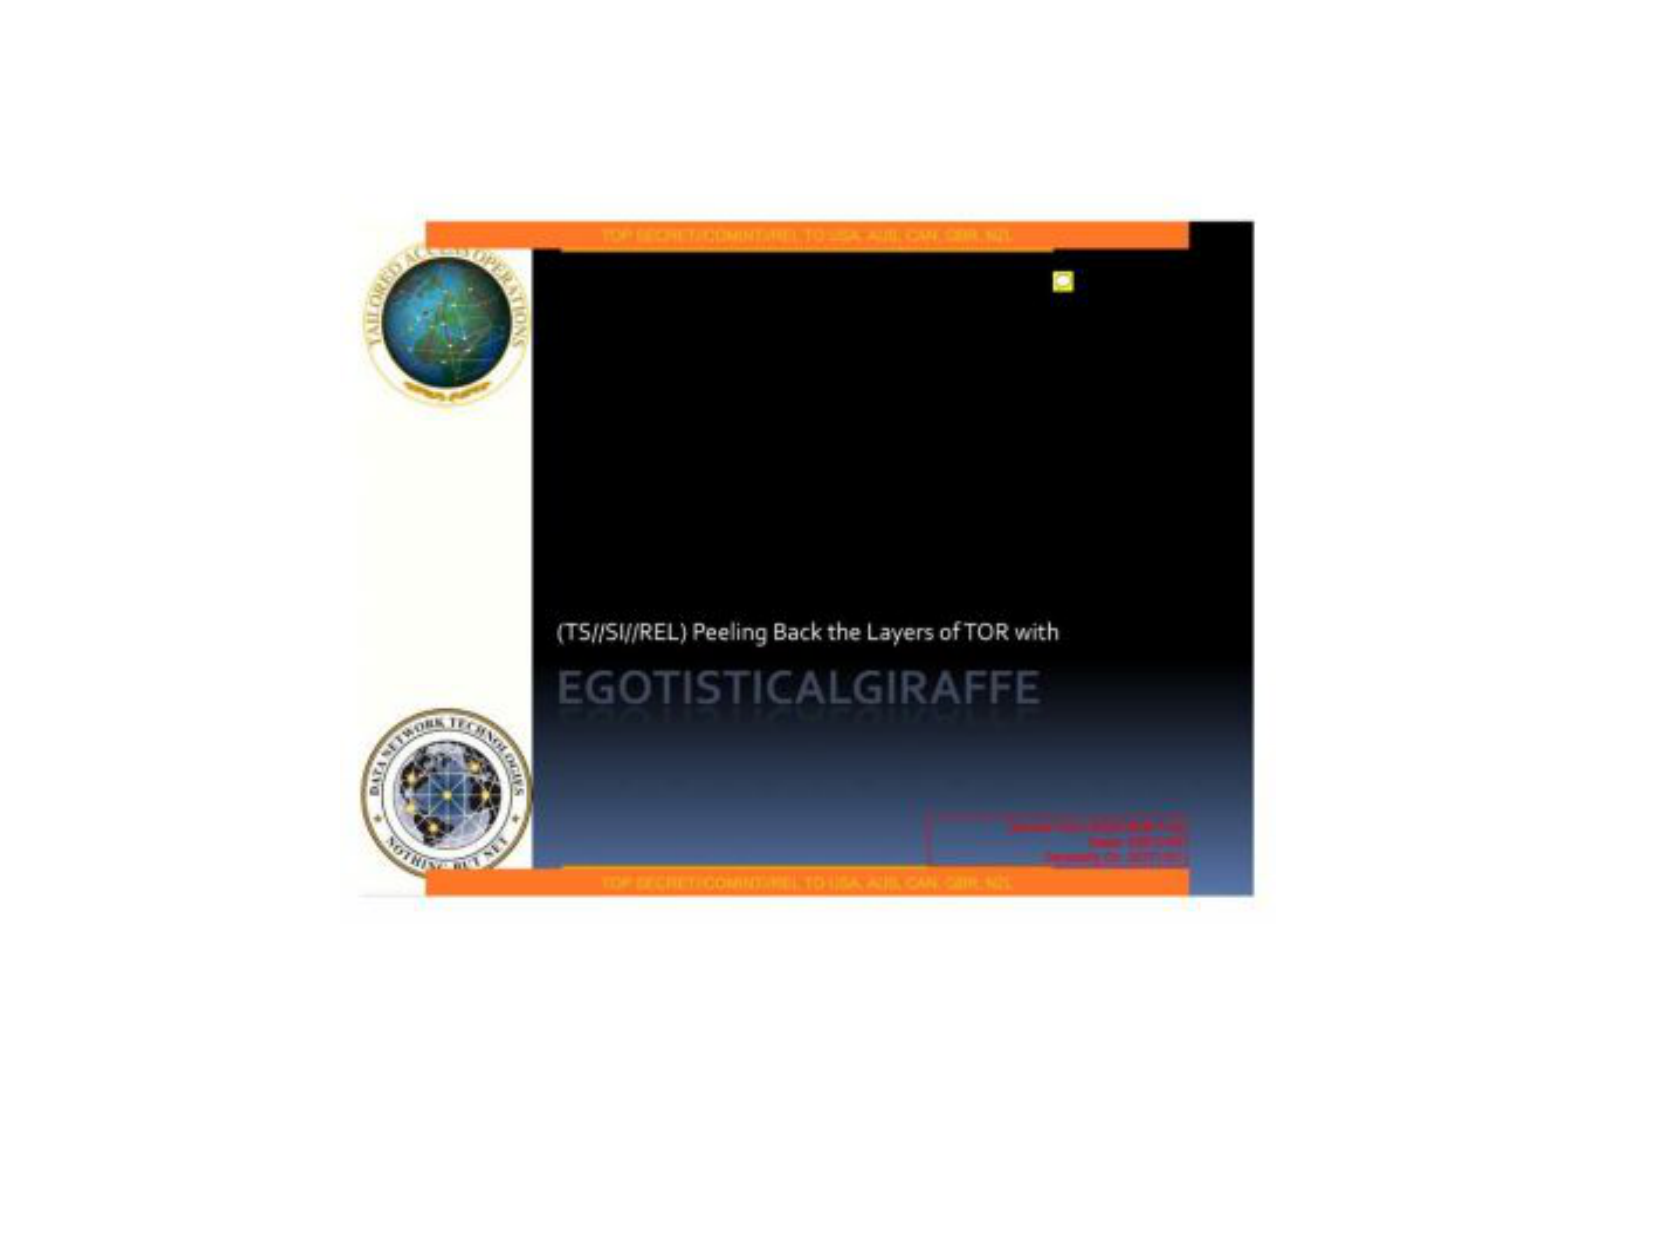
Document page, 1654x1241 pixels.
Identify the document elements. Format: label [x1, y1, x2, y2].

picture [340, 194, 1276, 924]
